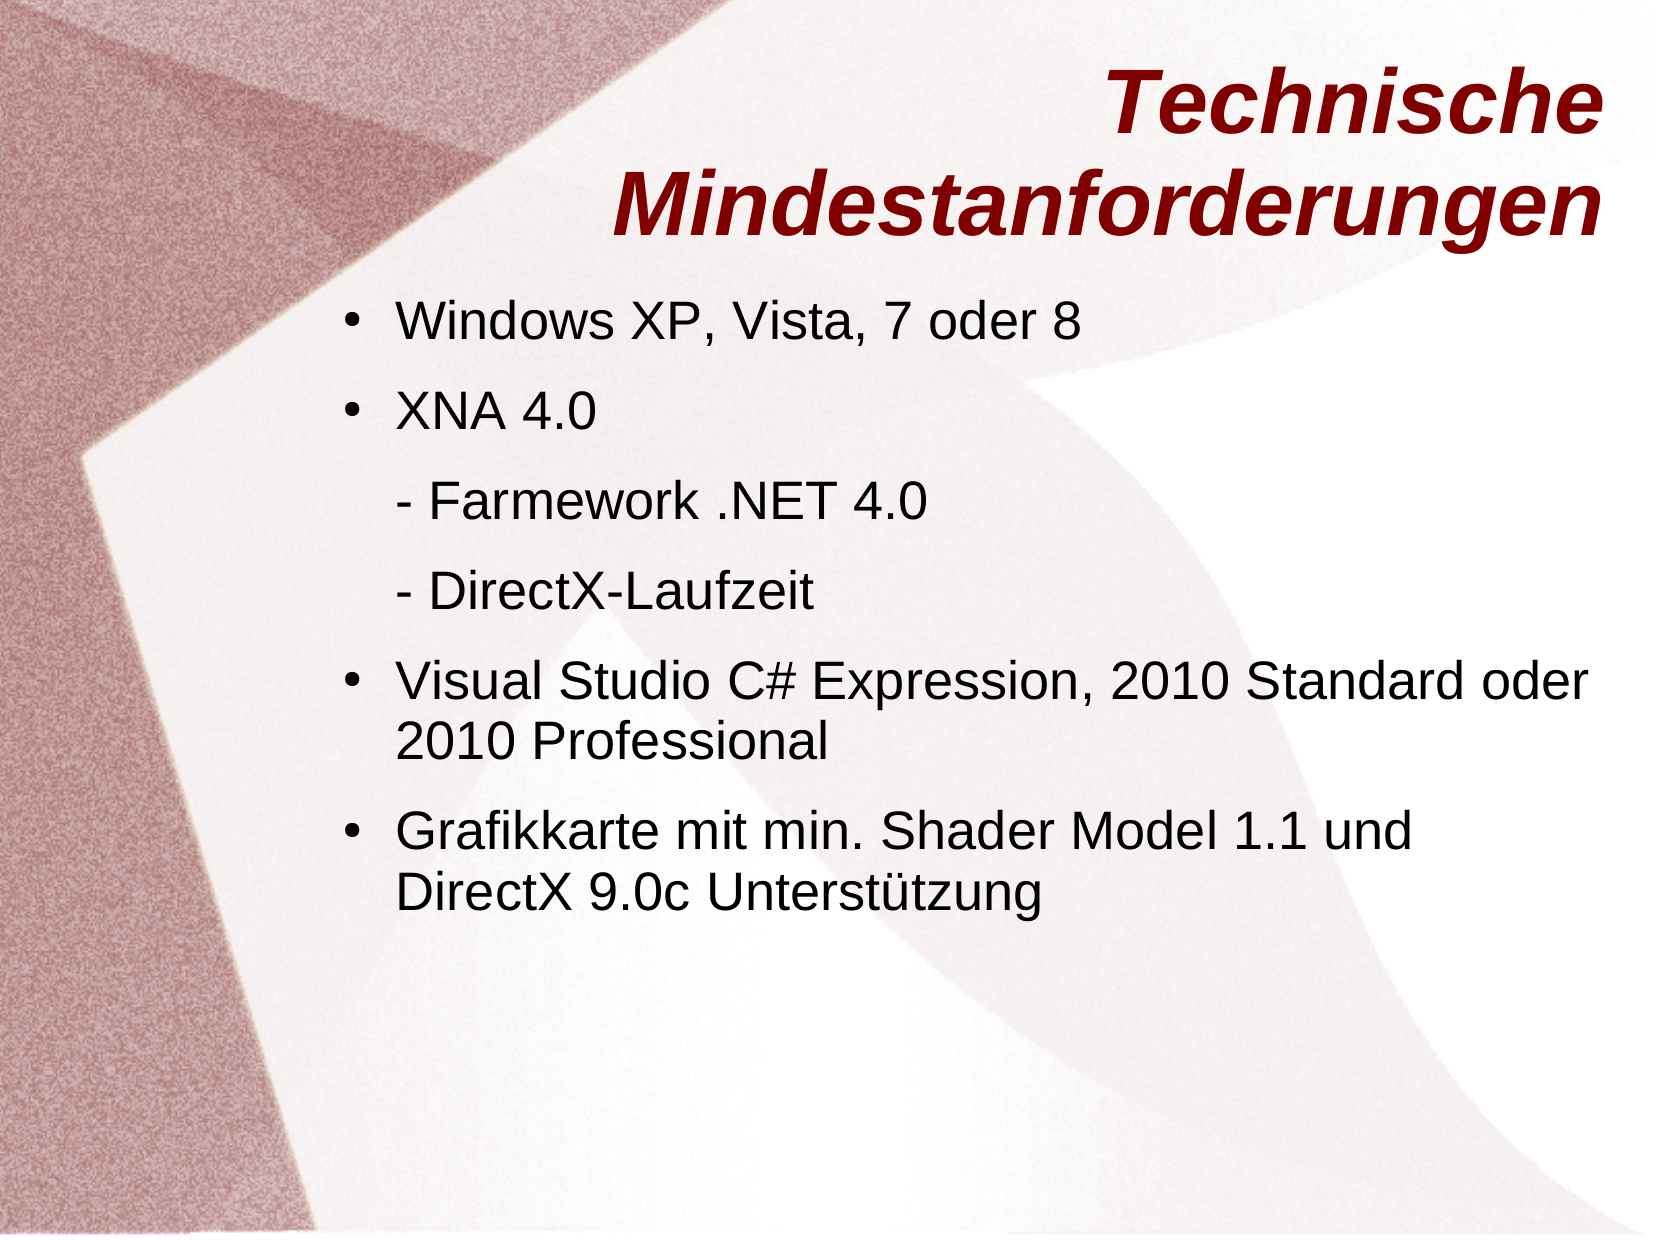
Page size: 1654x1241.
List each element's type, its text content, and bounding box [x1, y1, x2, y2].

title Technische Mindestanforderungen [596, 49, 1607, 257]
list Windows XP, Vista, 7 oder 8 XNA 4.0 - Farmework .NET 4.0 - DirectX-Laufzeit Visual Studio C# Expression, 2010 Standard oder 2010 Professional Grafikkarte mit min. Shader Model 1.1 und DirectX 9.0c Unterstützung [324, 290, 1601, 1037]
picture [0, 0, 1654, 1241]
